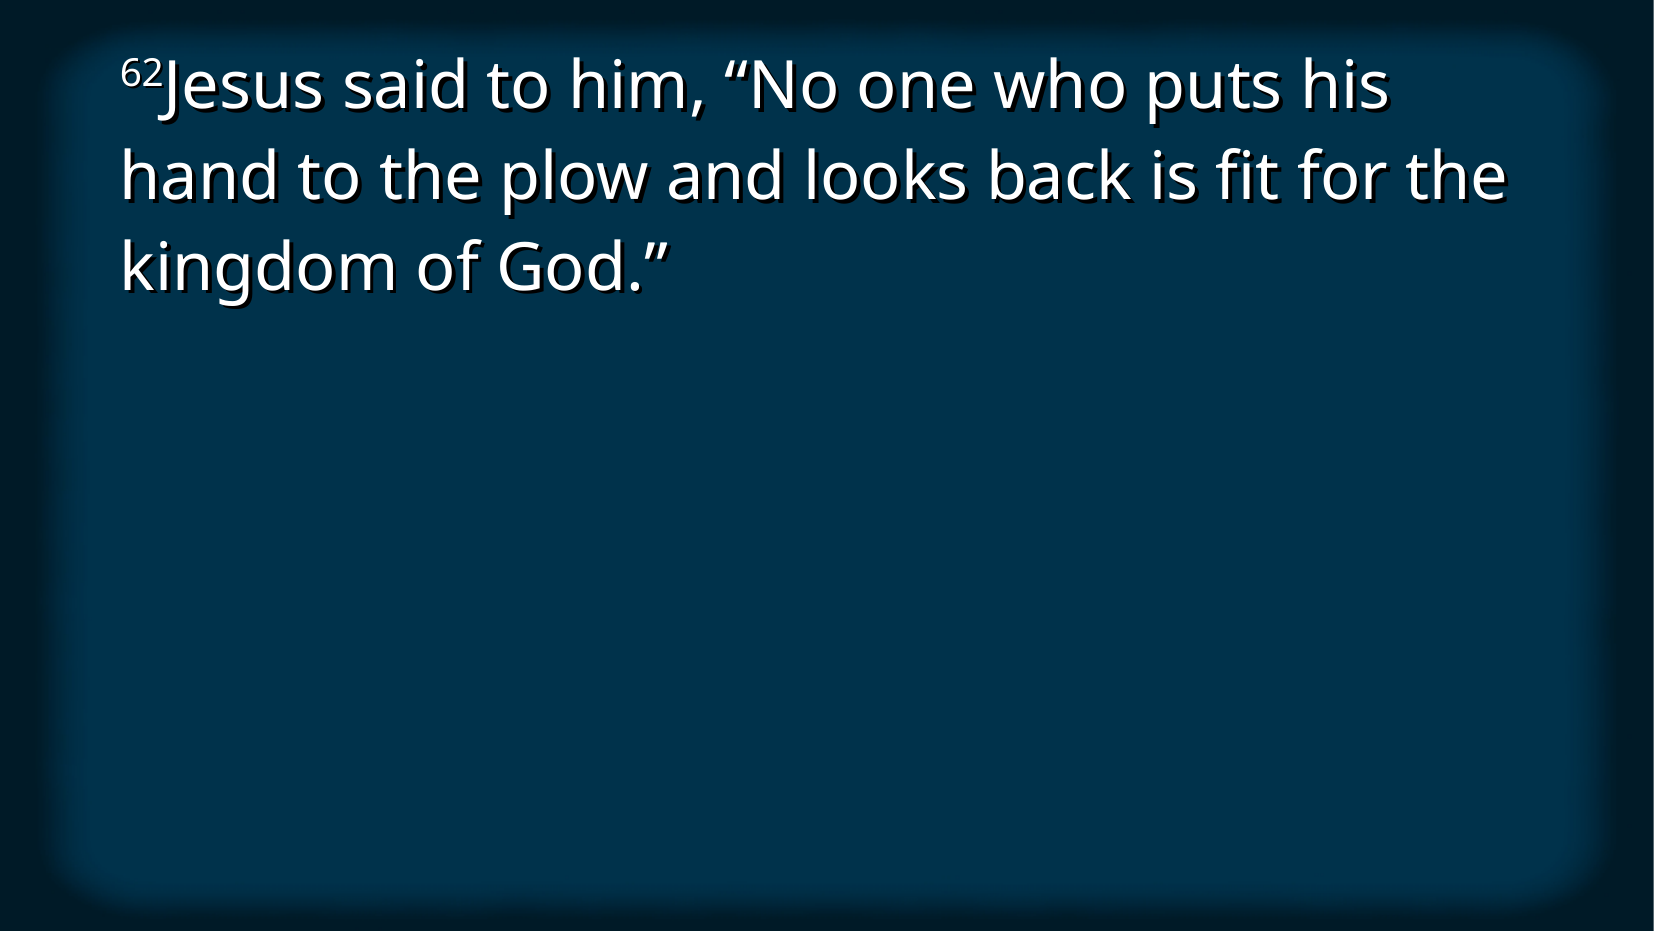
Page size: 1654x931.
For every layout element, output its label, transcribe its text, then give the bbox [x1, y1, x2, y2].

text_box 62Jesus said to him, “No one who puts his hand to the plow and looks back is fit for the kingdom of God.” [105, 30, 1576, 383]
picture [0, 0, 1654, 931]
